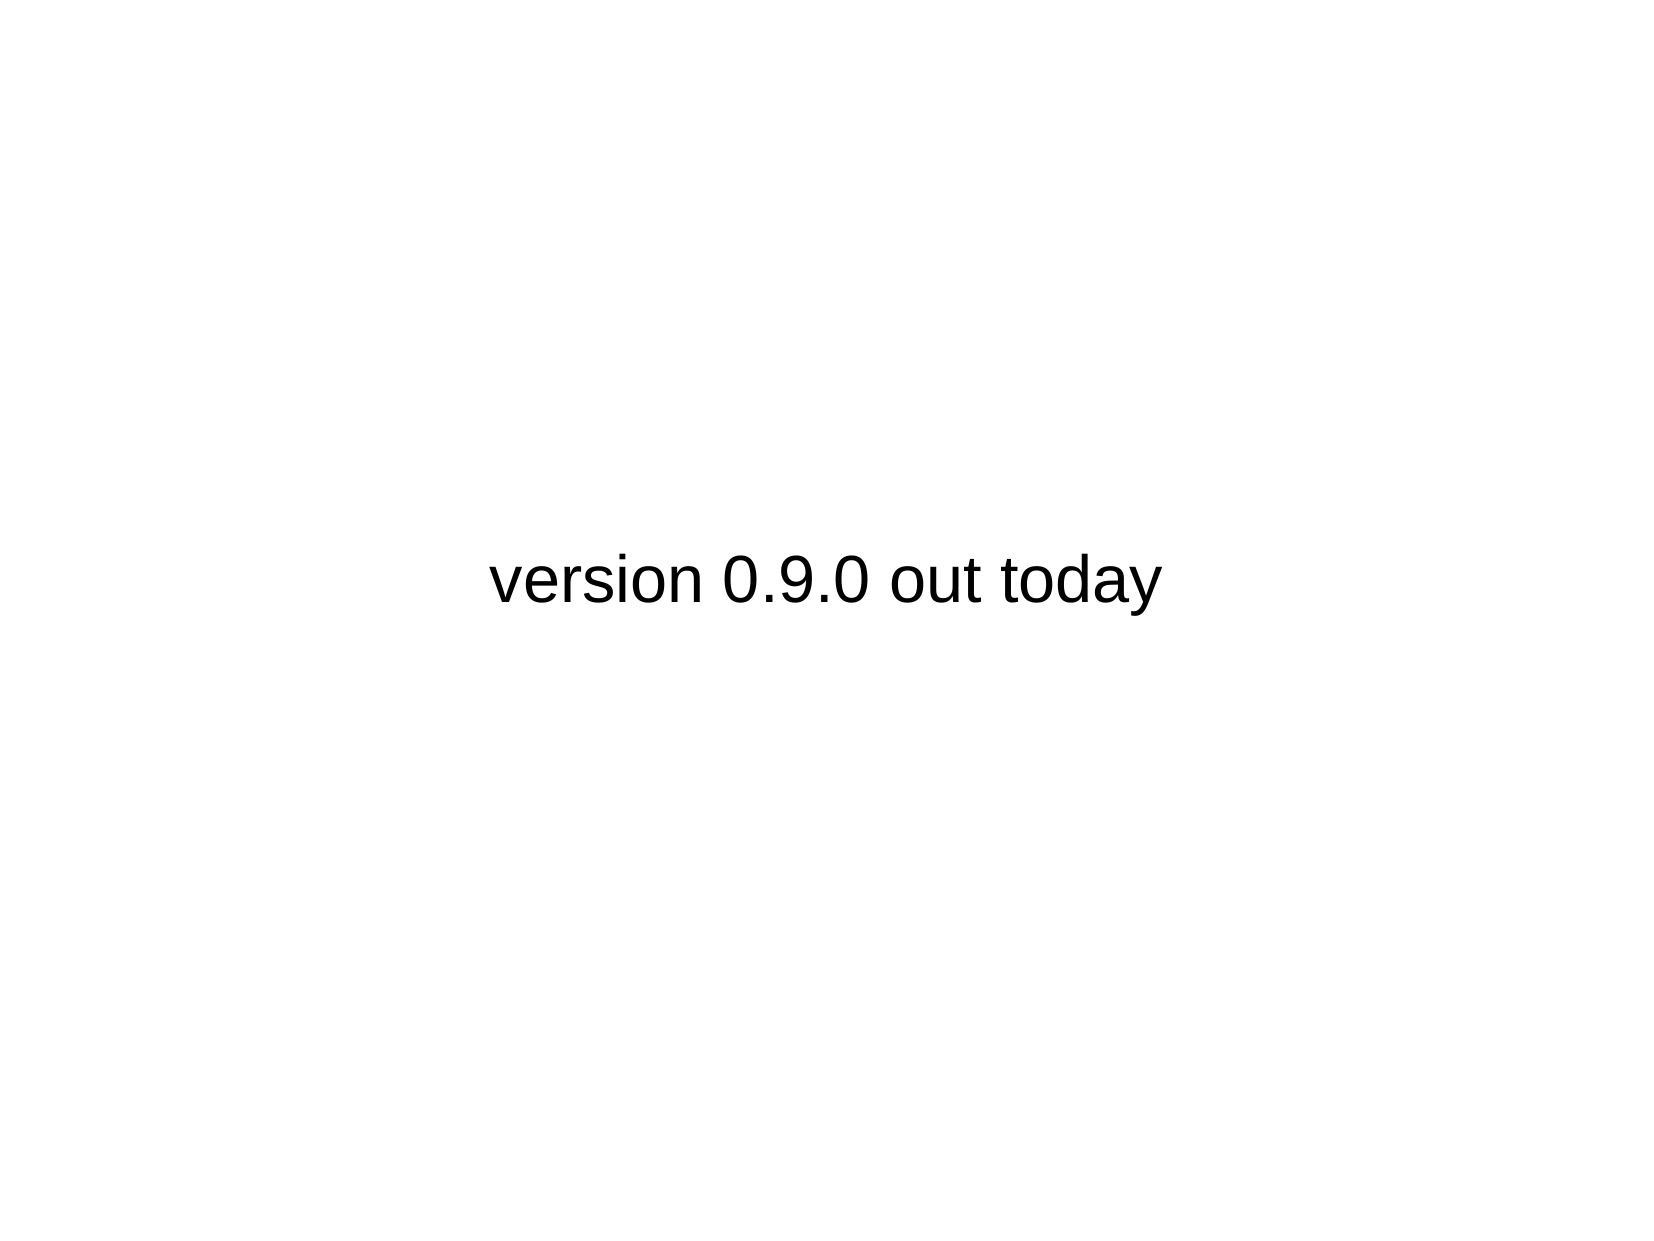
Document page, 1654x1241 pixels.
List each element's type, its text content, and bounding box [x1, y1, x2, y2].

subtitle version 0.9.0 out today [82, 49, 1571, 1109]
